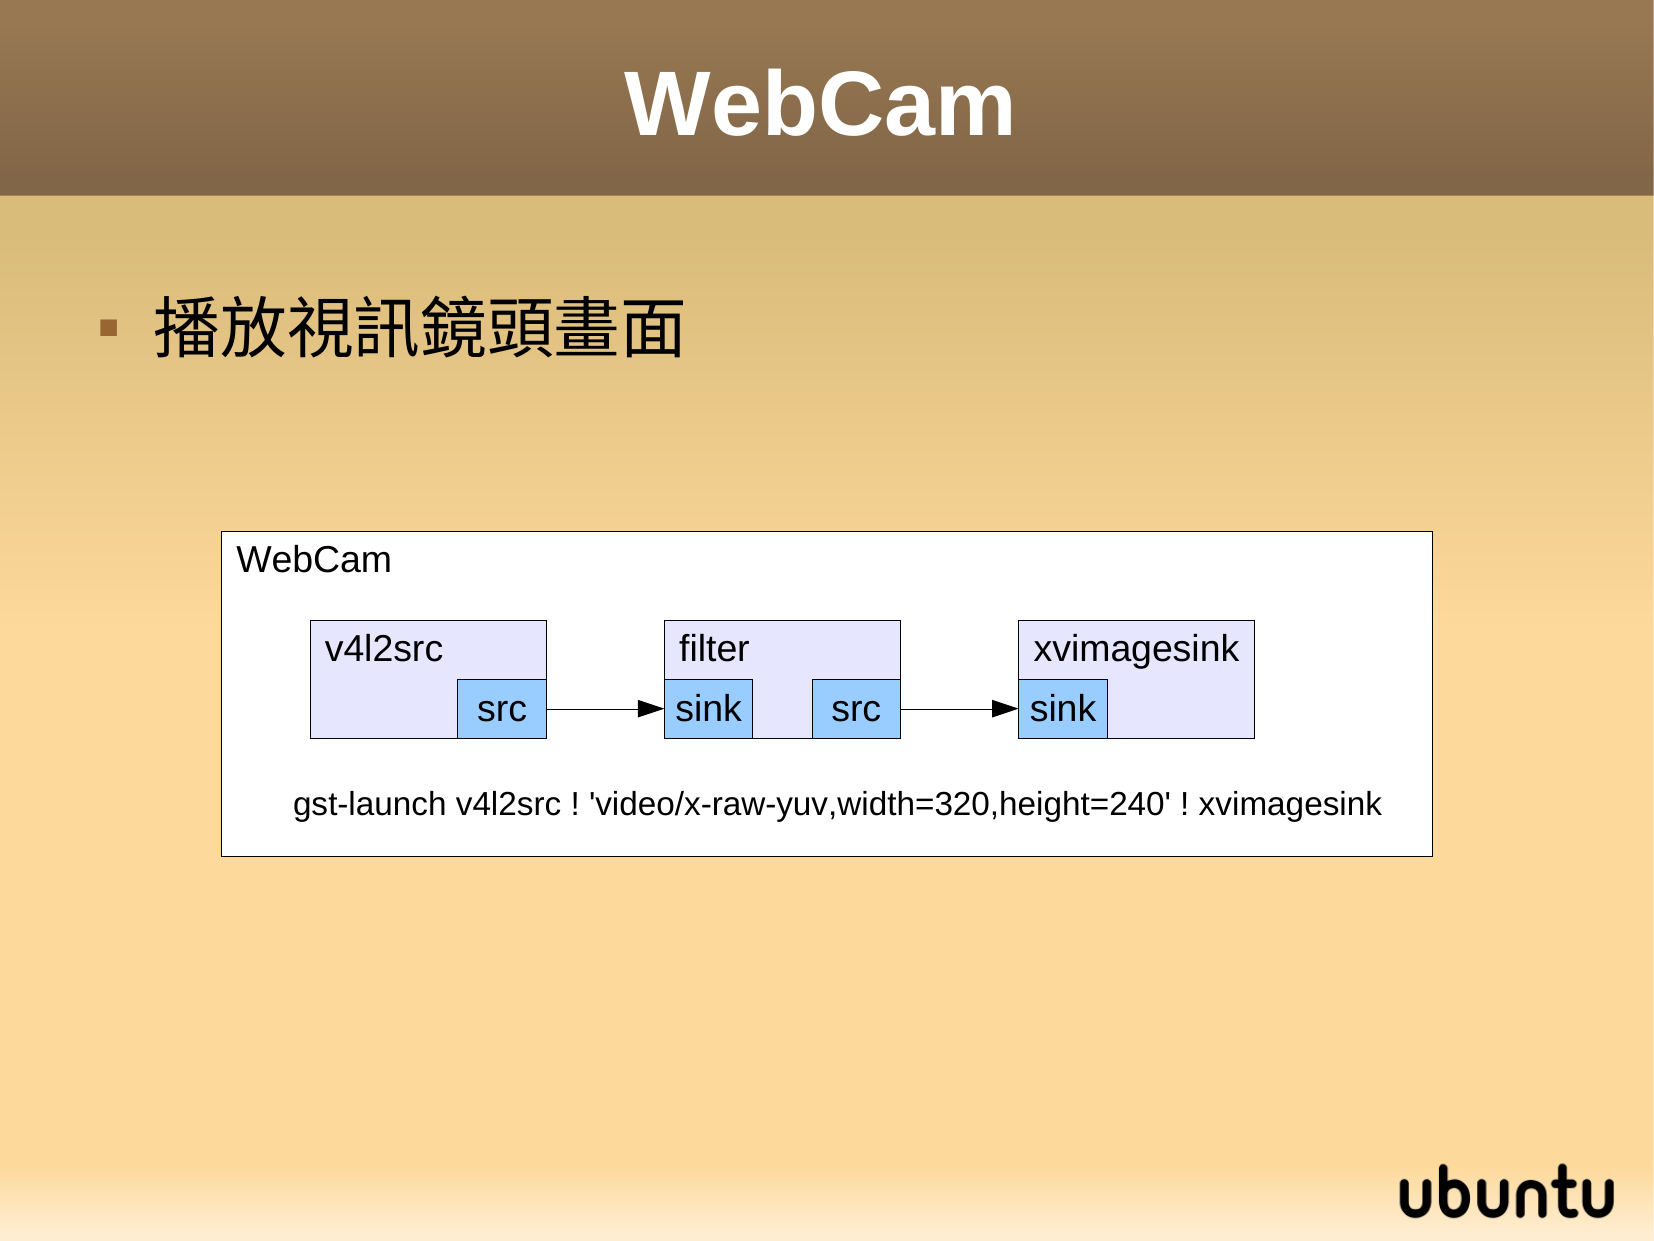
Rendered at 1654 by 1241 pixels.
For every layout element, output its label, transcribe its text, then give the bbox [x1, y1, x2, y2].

picture [0, 0, 1654, 1241]
title WebCam [76, 0, 1565, 208]
list 播放視訊鏡頭畫面 [82, 290, 1571, 1094]
